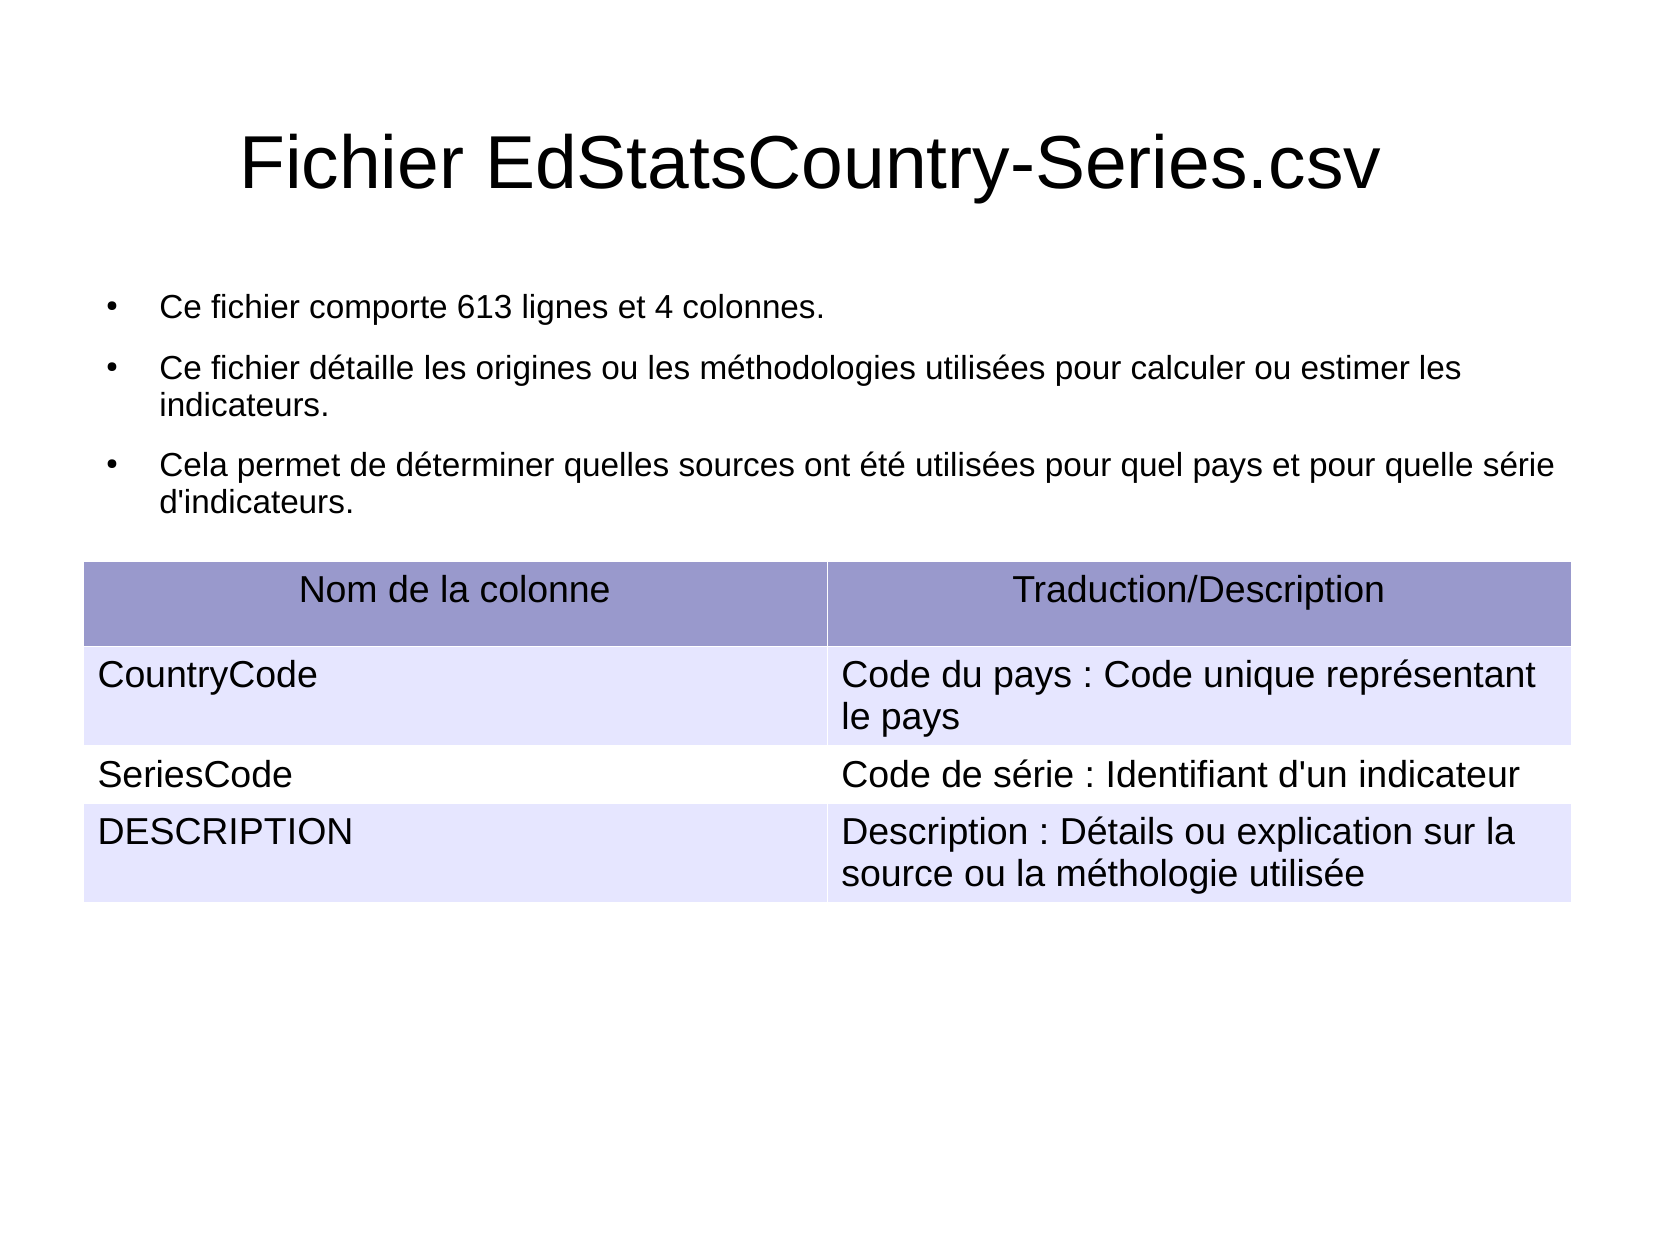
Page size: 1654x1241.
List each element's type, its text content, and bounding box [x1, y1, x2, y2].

table_cell Code de série : Identifiant d'un indicateur [828, 746, 1571, 803]
table_cell CountryCode [84, 647, 827, 745]
title Fichier EdStatsCountry-Series.csv [76, 58, 1565, 266]
table_cell SeriesCode [84, 746, 827, 803]
table_cell DESCRIPTION [84, 804, 827, 902]
list Ce fichier comporte 613 lignes et 4 colonnes. Ce fichier détaille les origines ou les méthodologies utilisées pour calculer ou estimer les indicateurs. Cela permet de déterminer quelles sources ont été utilisées pour quel pays et pour quelle série d'indicateurs. [88, 288, 1577, 532]
table_cell Code du pays : Code unique représentant le pays [828, 647, 1571, 745]
table_header Traduction/Description [828, 562, 1571, 646]
table_cell Description : Détails ou explication sur la source ou la méthologie utilisée [828, 804, 1571, 902]
table_header Nom de la colonne [84, 562, 827, 646]
